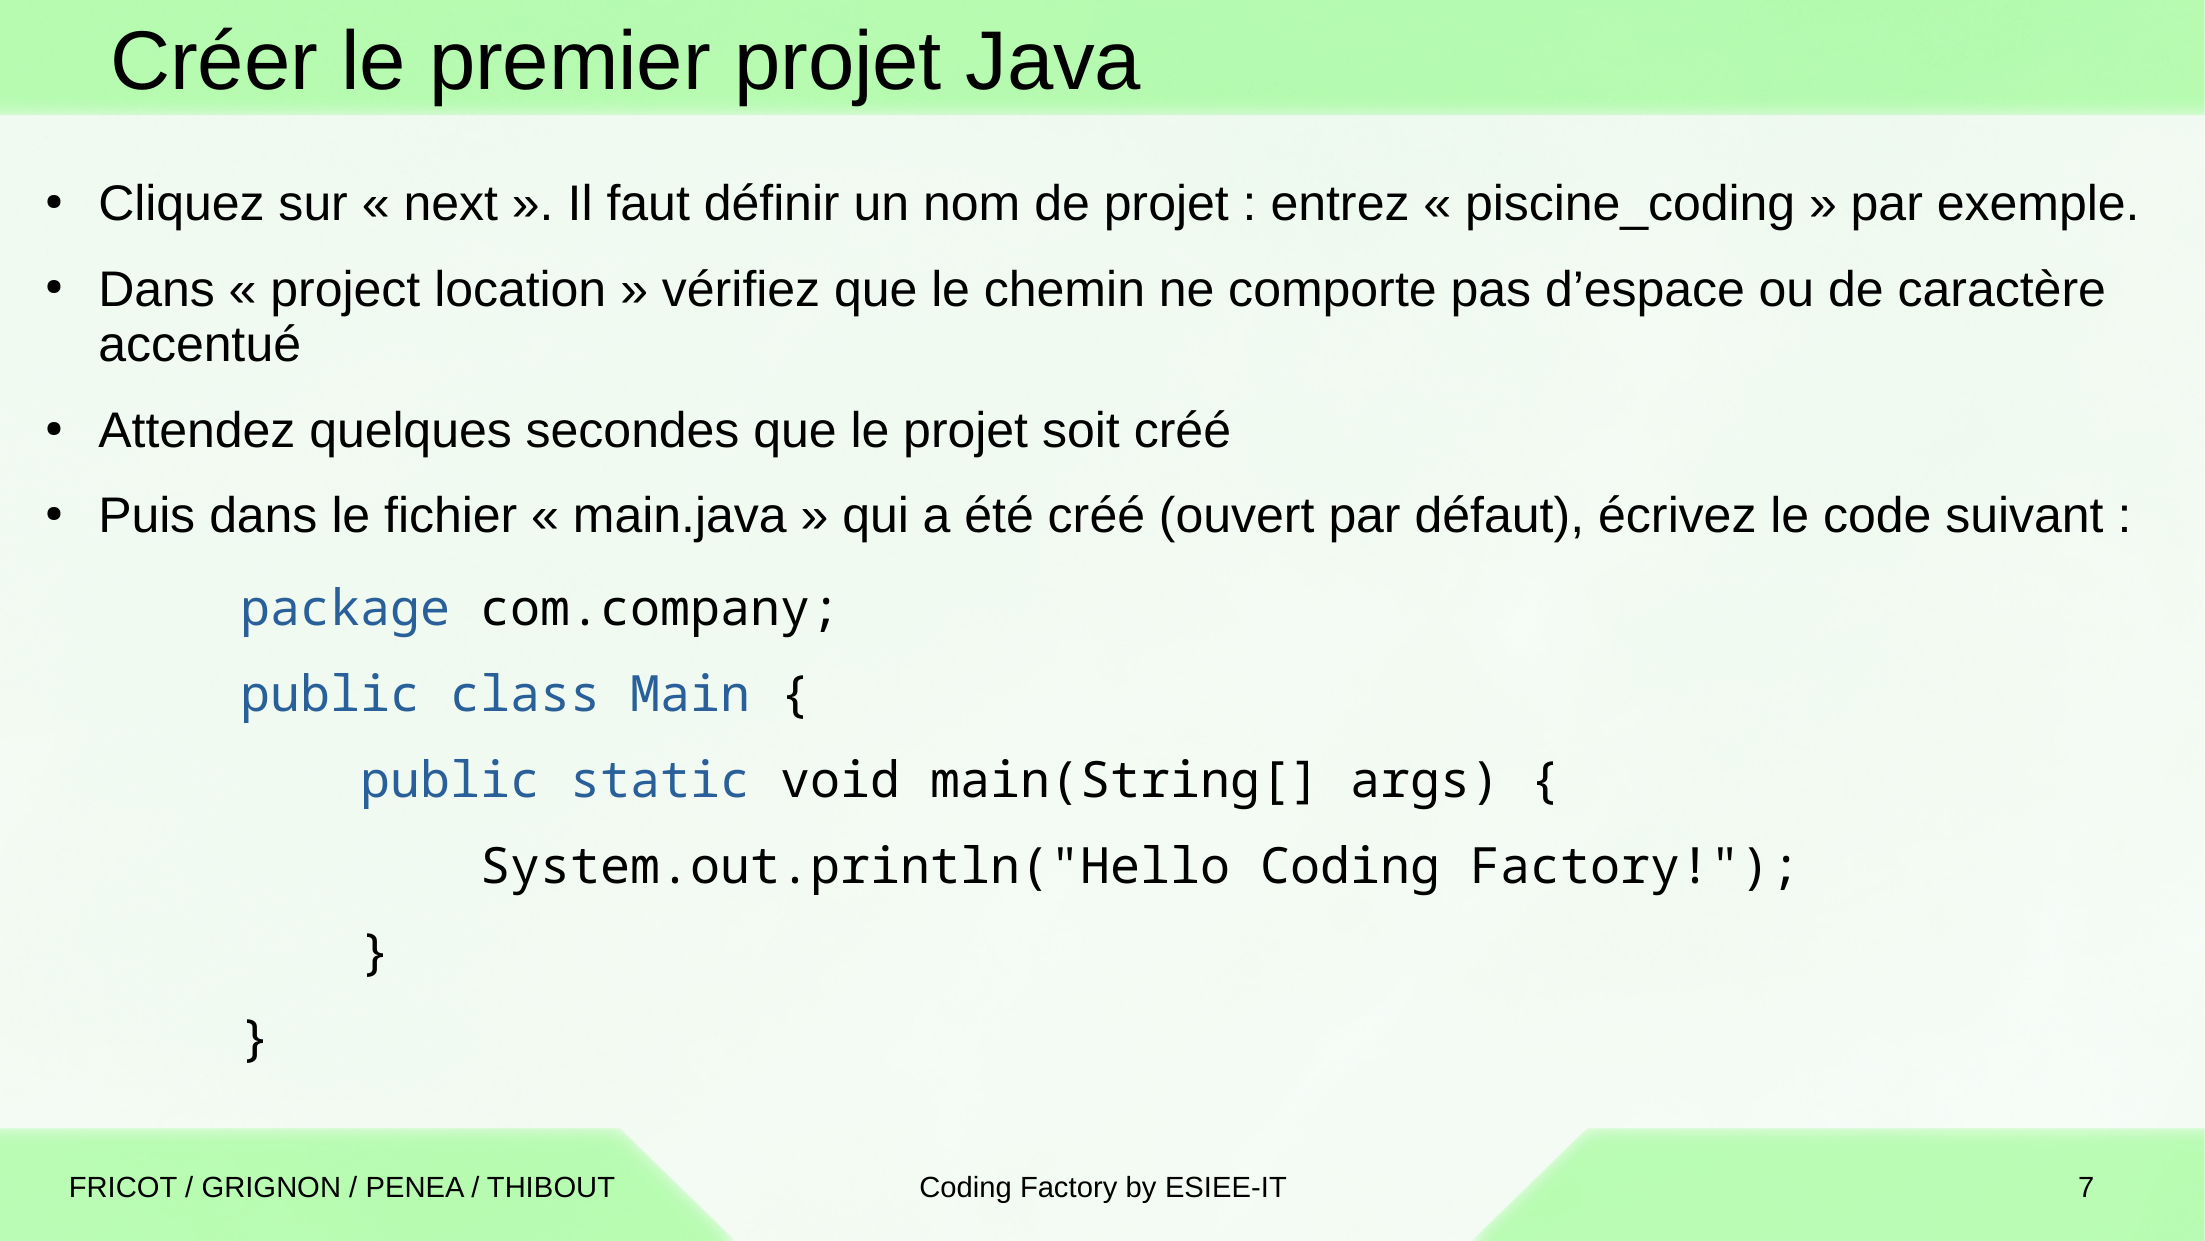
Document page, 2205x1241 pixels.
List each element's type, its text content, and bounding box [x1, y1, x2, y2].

list Cliquez sur « next ». Il faut définir un nom de projet : entrez « piscine_coding » par exemple. Dans « project location » vérifiez que le chemin ne comporte pas d’espace ou de caractère accentué Attendez quelques secondes que le projet soit créé Puis dans le fichier « main.java » qui a été créé (ouvert par défaut), écrivez le code suivant : package com.company; public class Main { public static void main(String[] args) { System.out.println("Hello Coding Factory!"); } } [27, 246, 2185, 1011]
title Créer le premier projet Java [110, 49, 2095, 246]
picture [0, 0, 2205, 1241]
